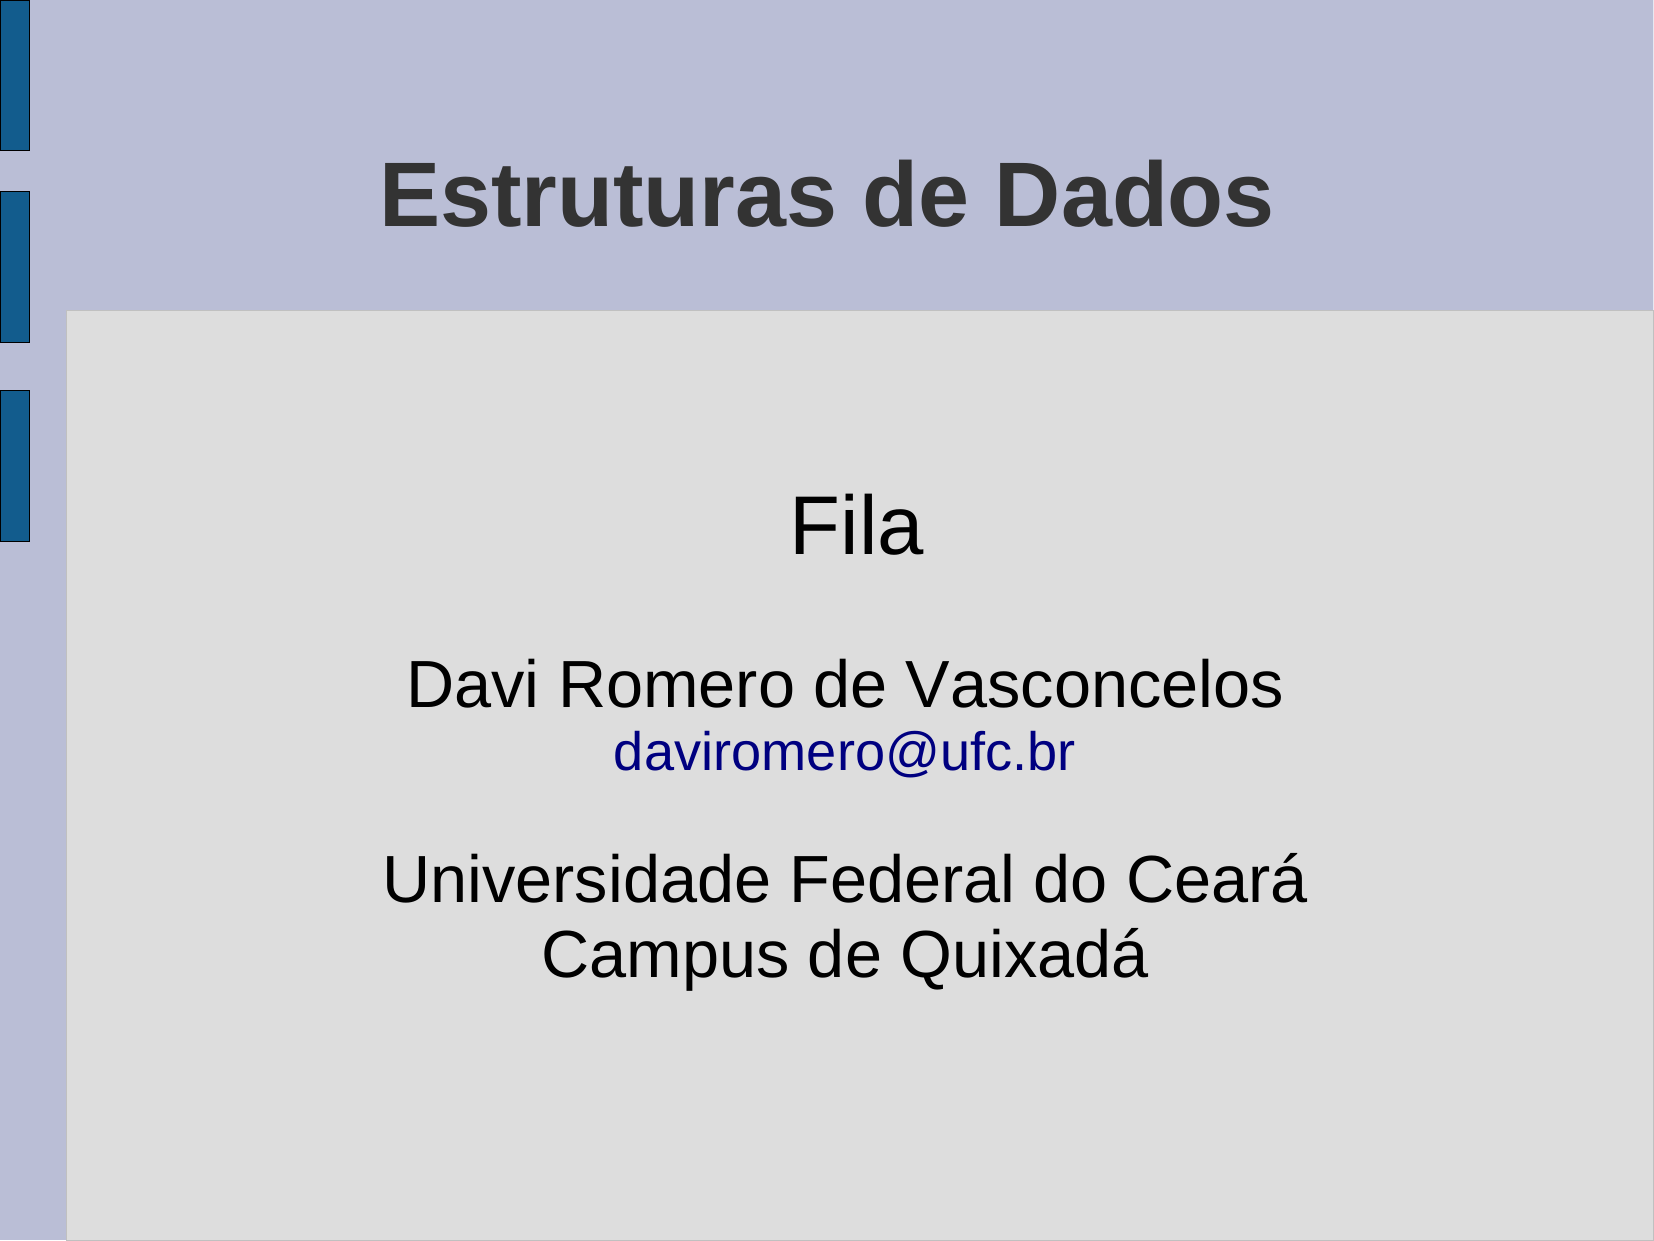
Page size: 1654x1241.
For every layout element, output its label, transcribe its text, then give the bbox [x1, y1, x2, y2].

subtitle Fila Davi Romero de Vasconcelos daviromero@ufc.br Universidade Federal do Ceará Campus de Quixadá [121, 344, 1534, 1127]
title Estruturas de Dados [121, 91, 1534, 299]
